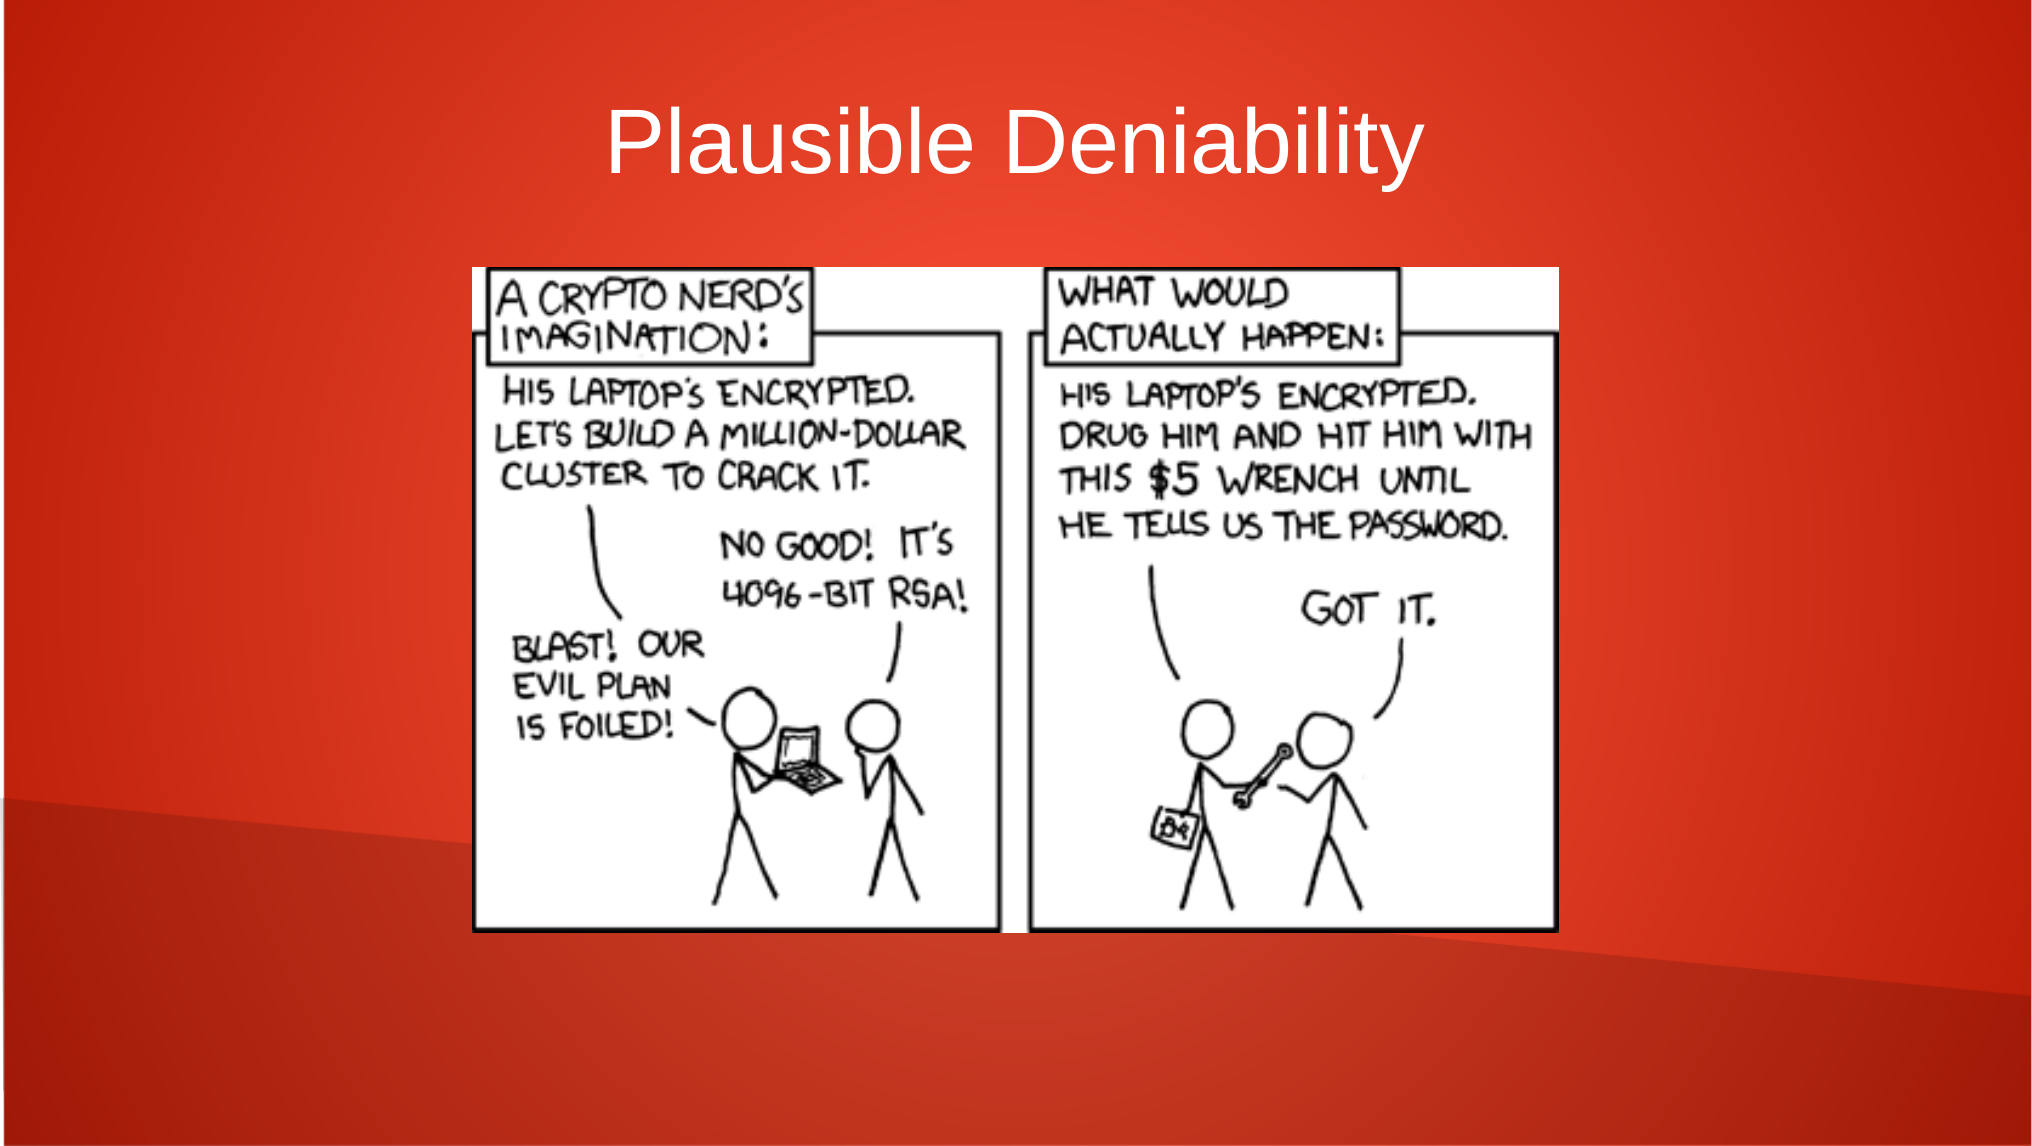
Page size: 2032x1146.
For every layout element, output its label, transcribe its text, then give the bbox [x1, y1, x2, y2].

picture [0, 0, 2032, 1146]
title Plausible Deniability [101, 45, 1930, 237]
